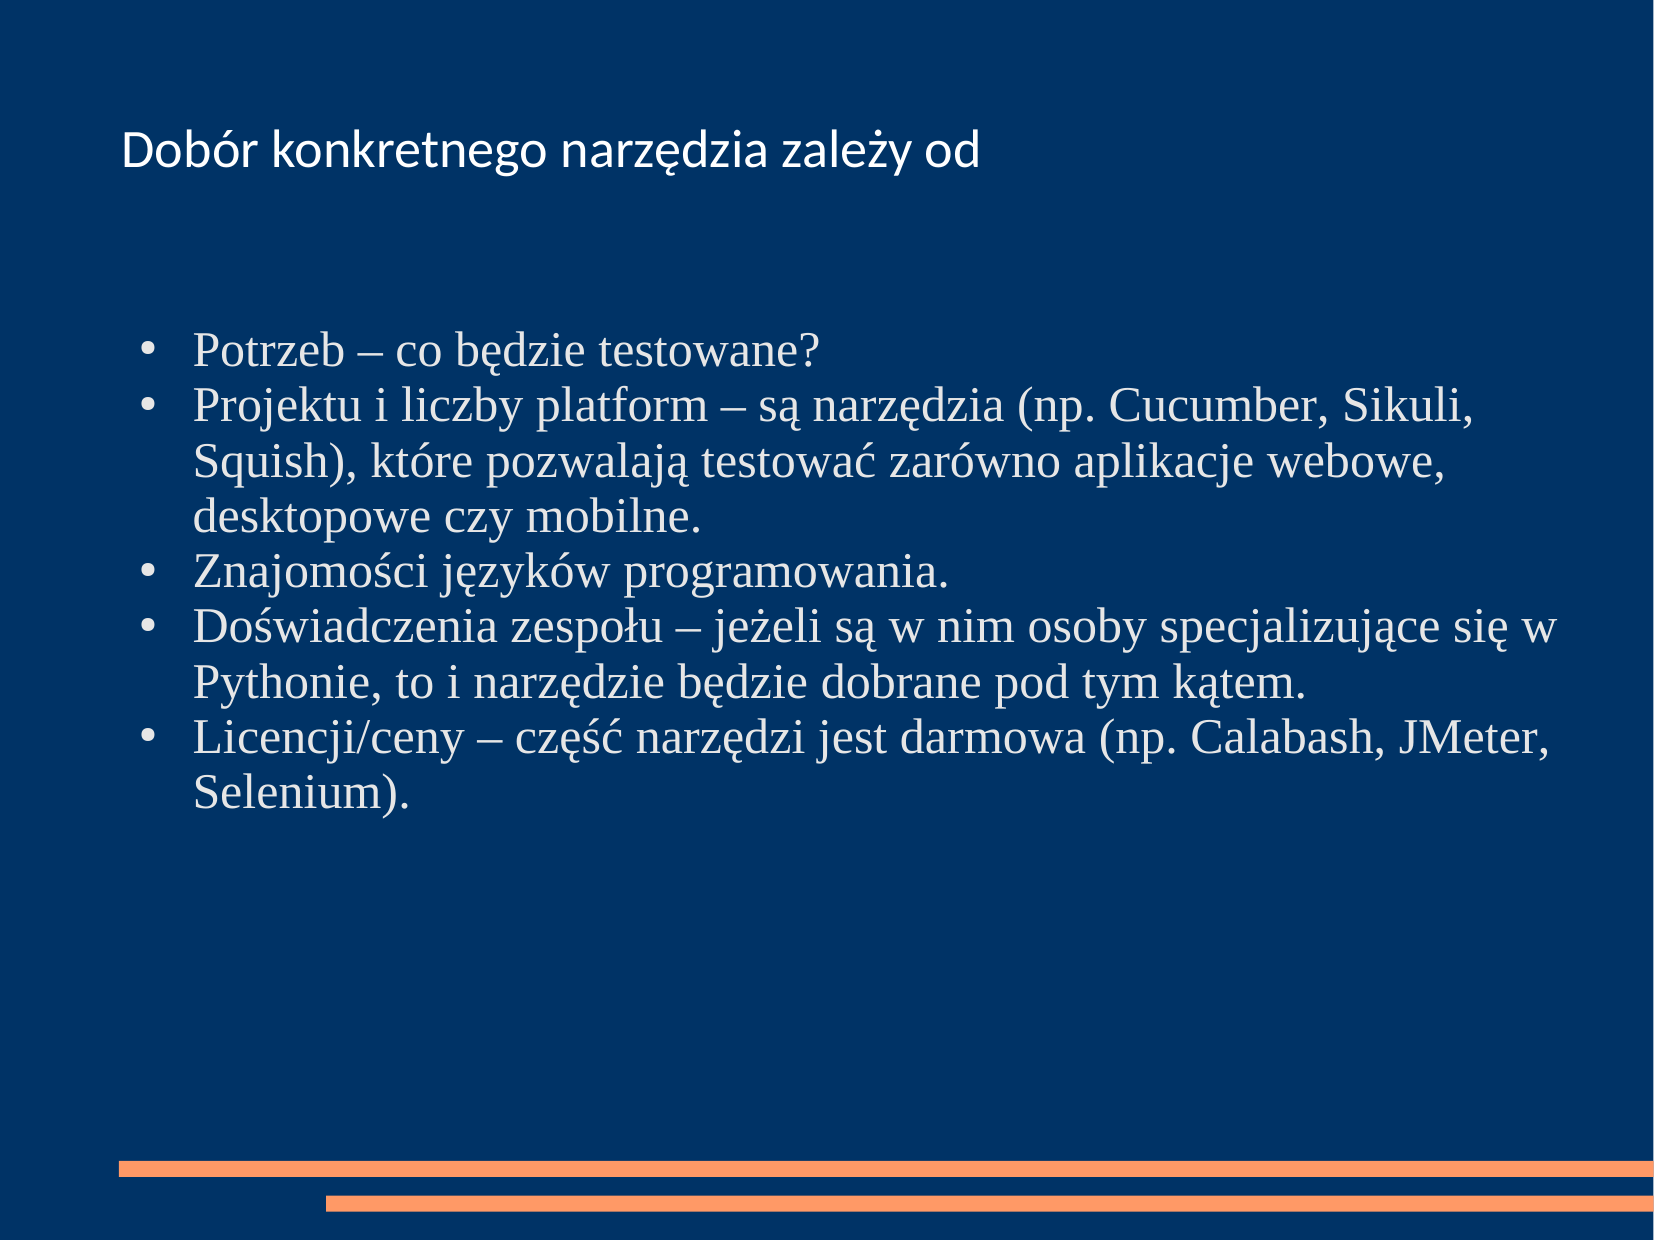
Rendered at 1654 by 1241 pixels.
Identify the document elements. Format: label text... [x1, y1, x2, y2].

list Potrzeb – co będzie testowane? Projektu i liczby platform – są narzędzia (np. Cucumber, Sikuli, Squish), które pozwalają testować zarówno aplikacje webowe, desktopowe czy mobilne. Znajomości języków programowania. Doświadczenia zespołu – jeżeli są w nim osoby specjalizujące się w Pythonie, to i narzędzie będzie dobrane pod tym kątem. Licencji/ceny – część narzędzi jest darmowa (np. Calabash, JMeter, Selenium). [121, 322, 1561, 1132]
title Dobór konkretnego narzędzia zależy od [121, 46, 1534, 254]
